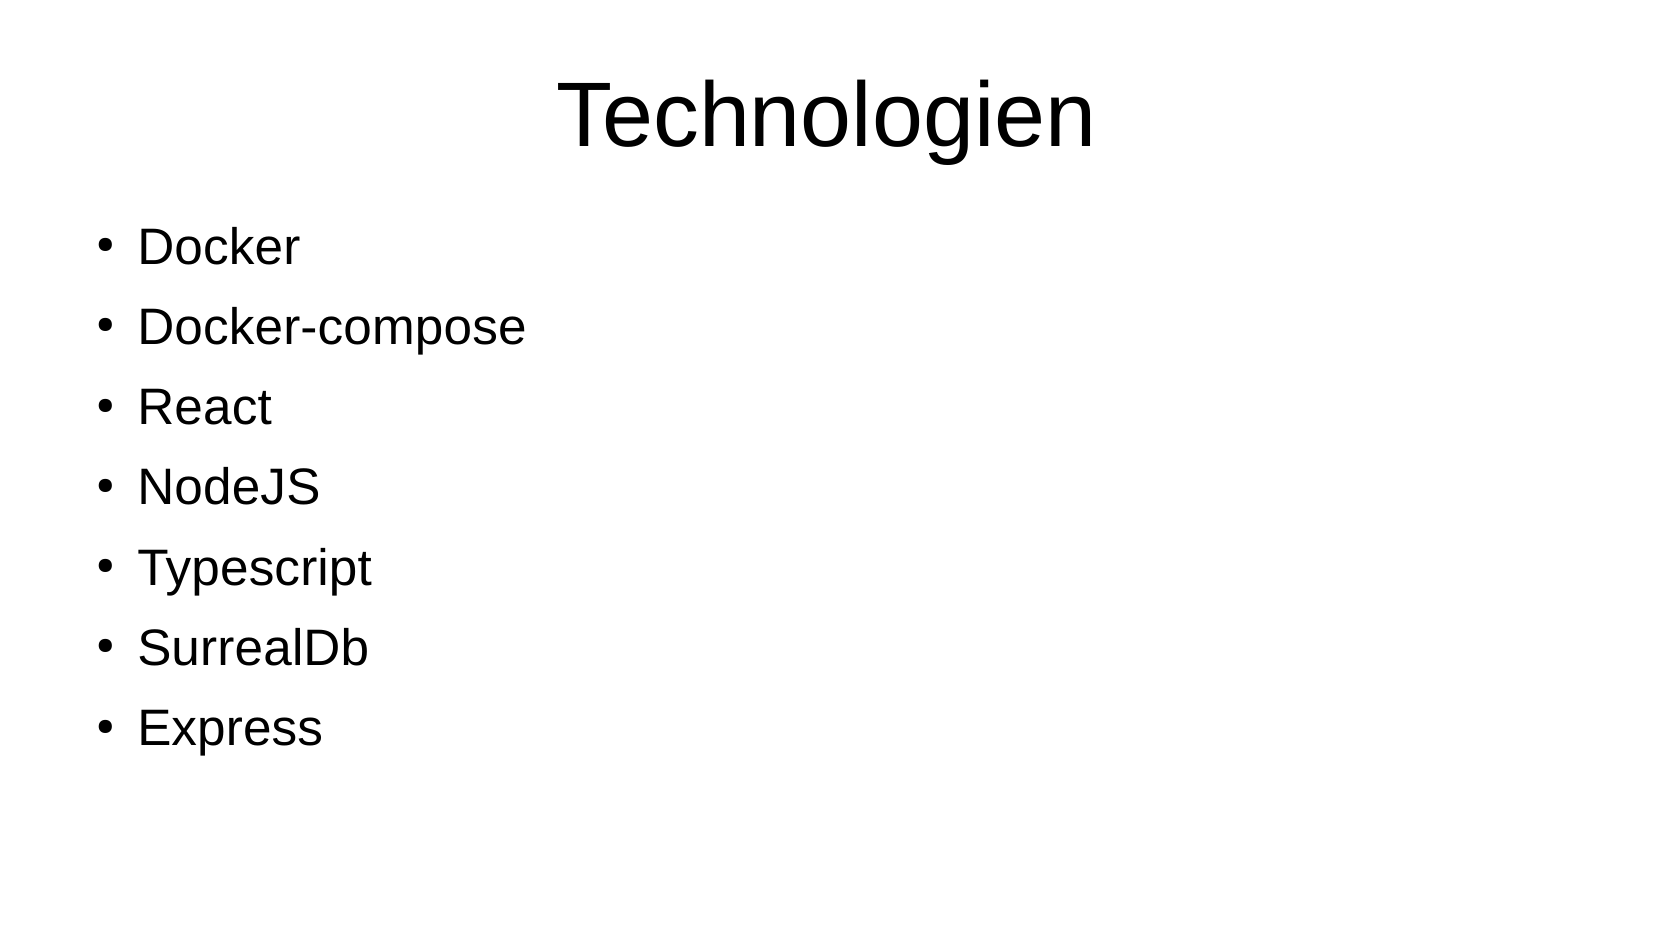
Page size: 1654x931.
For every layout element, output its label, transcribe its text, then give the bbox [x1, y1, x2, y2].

title Technologien [82, 37, 1571, 193]
list Docker Docker-compose React NodeJS Typescript SurrealDb Express [82, 217, 1571, 758]
